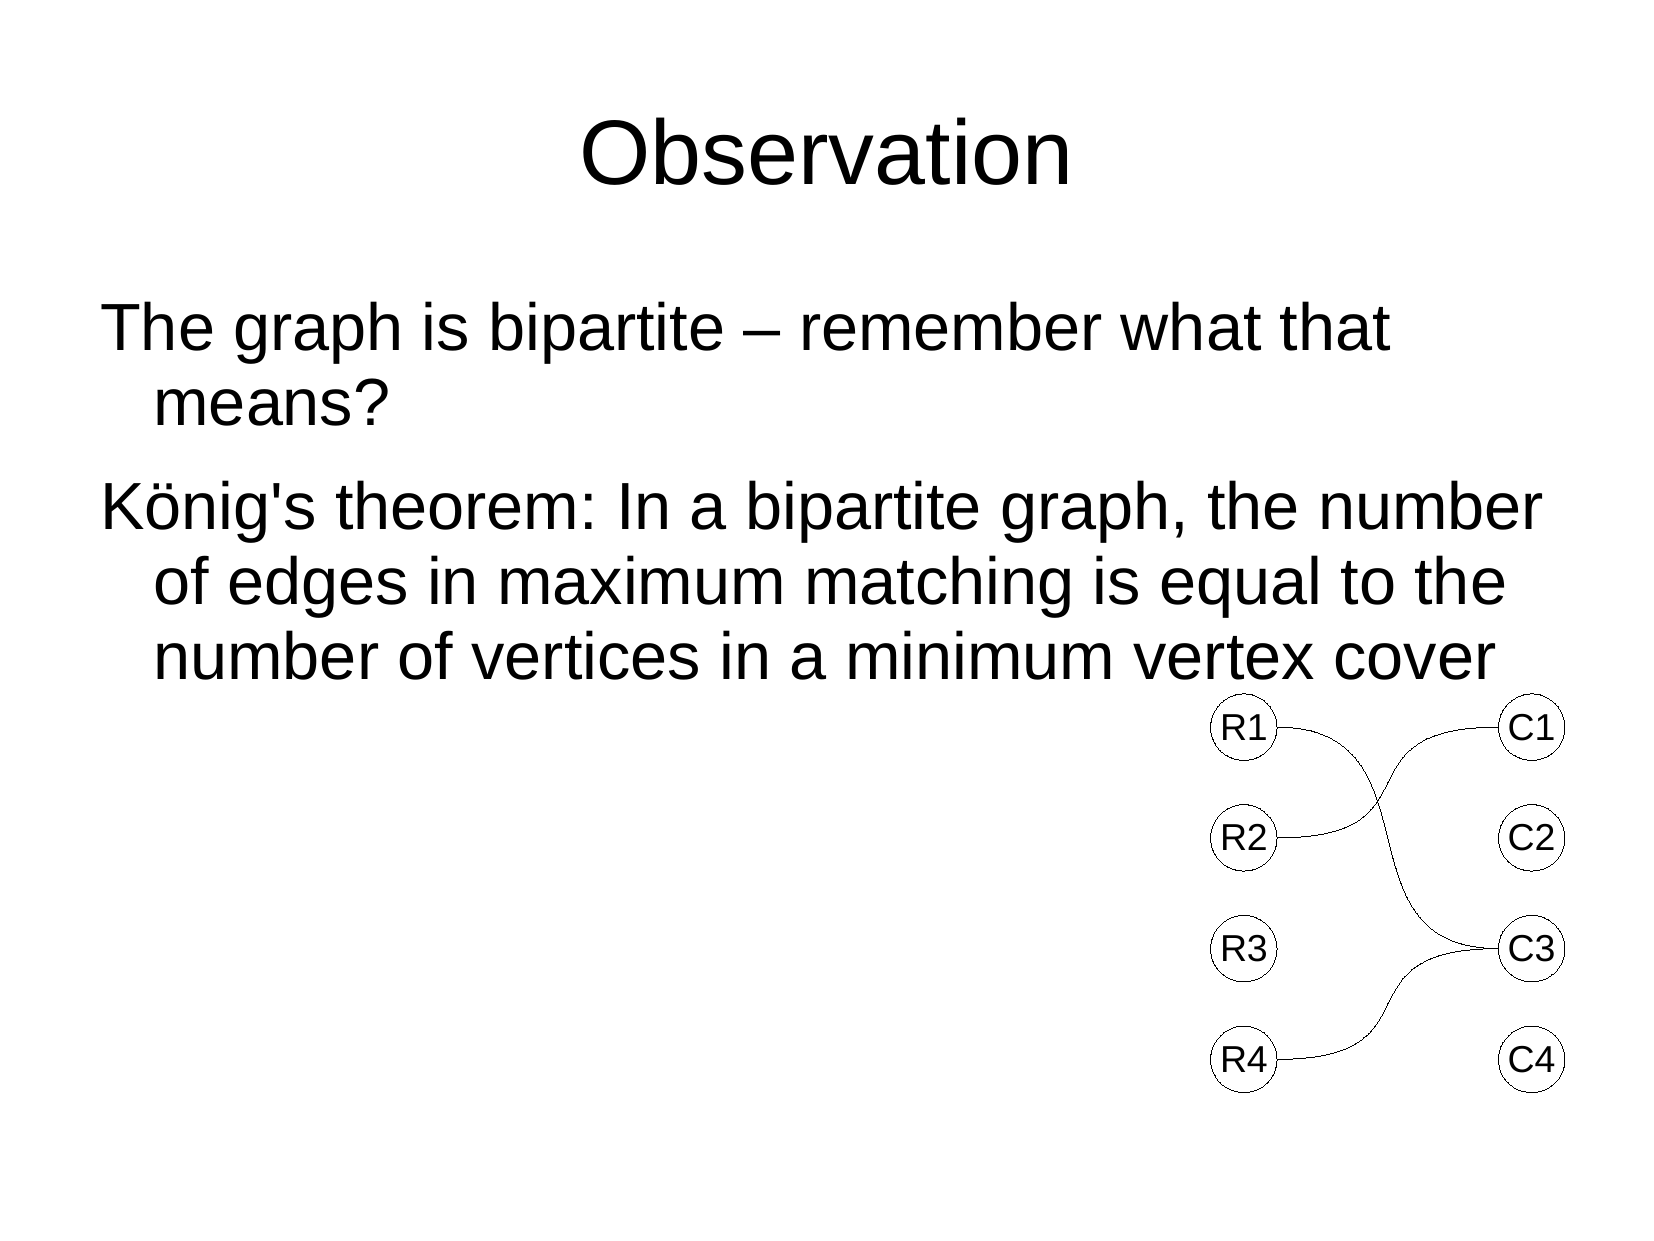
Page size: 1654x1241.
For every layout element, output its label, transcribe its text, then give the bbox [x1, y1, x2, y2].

list The graph is bipartite – remember what that means? König's theorem: In a bipartite graph, the number of edges in maximum matching is equal to the number of vertices in a minimum vertex cover [82, 290, 1571, 1094]
text_box R2 [1210, 804, 1278, 872]
text_box C3 [1498, 915, 1565, 982]
text_box C4 [1498, 1026, 1565, 1093]
text_box R3 [1210, 915, 1278, 982]
title Observation [82, 56, 1571, 250]
text_box C2 [1498, 804, 1565, 872]
text_box C1 [1498, 693, 1565, 761]
text_box R1 [1210, 693, 1278, 761]
text_box R4 [1210, 1026, 1278, 1093]
